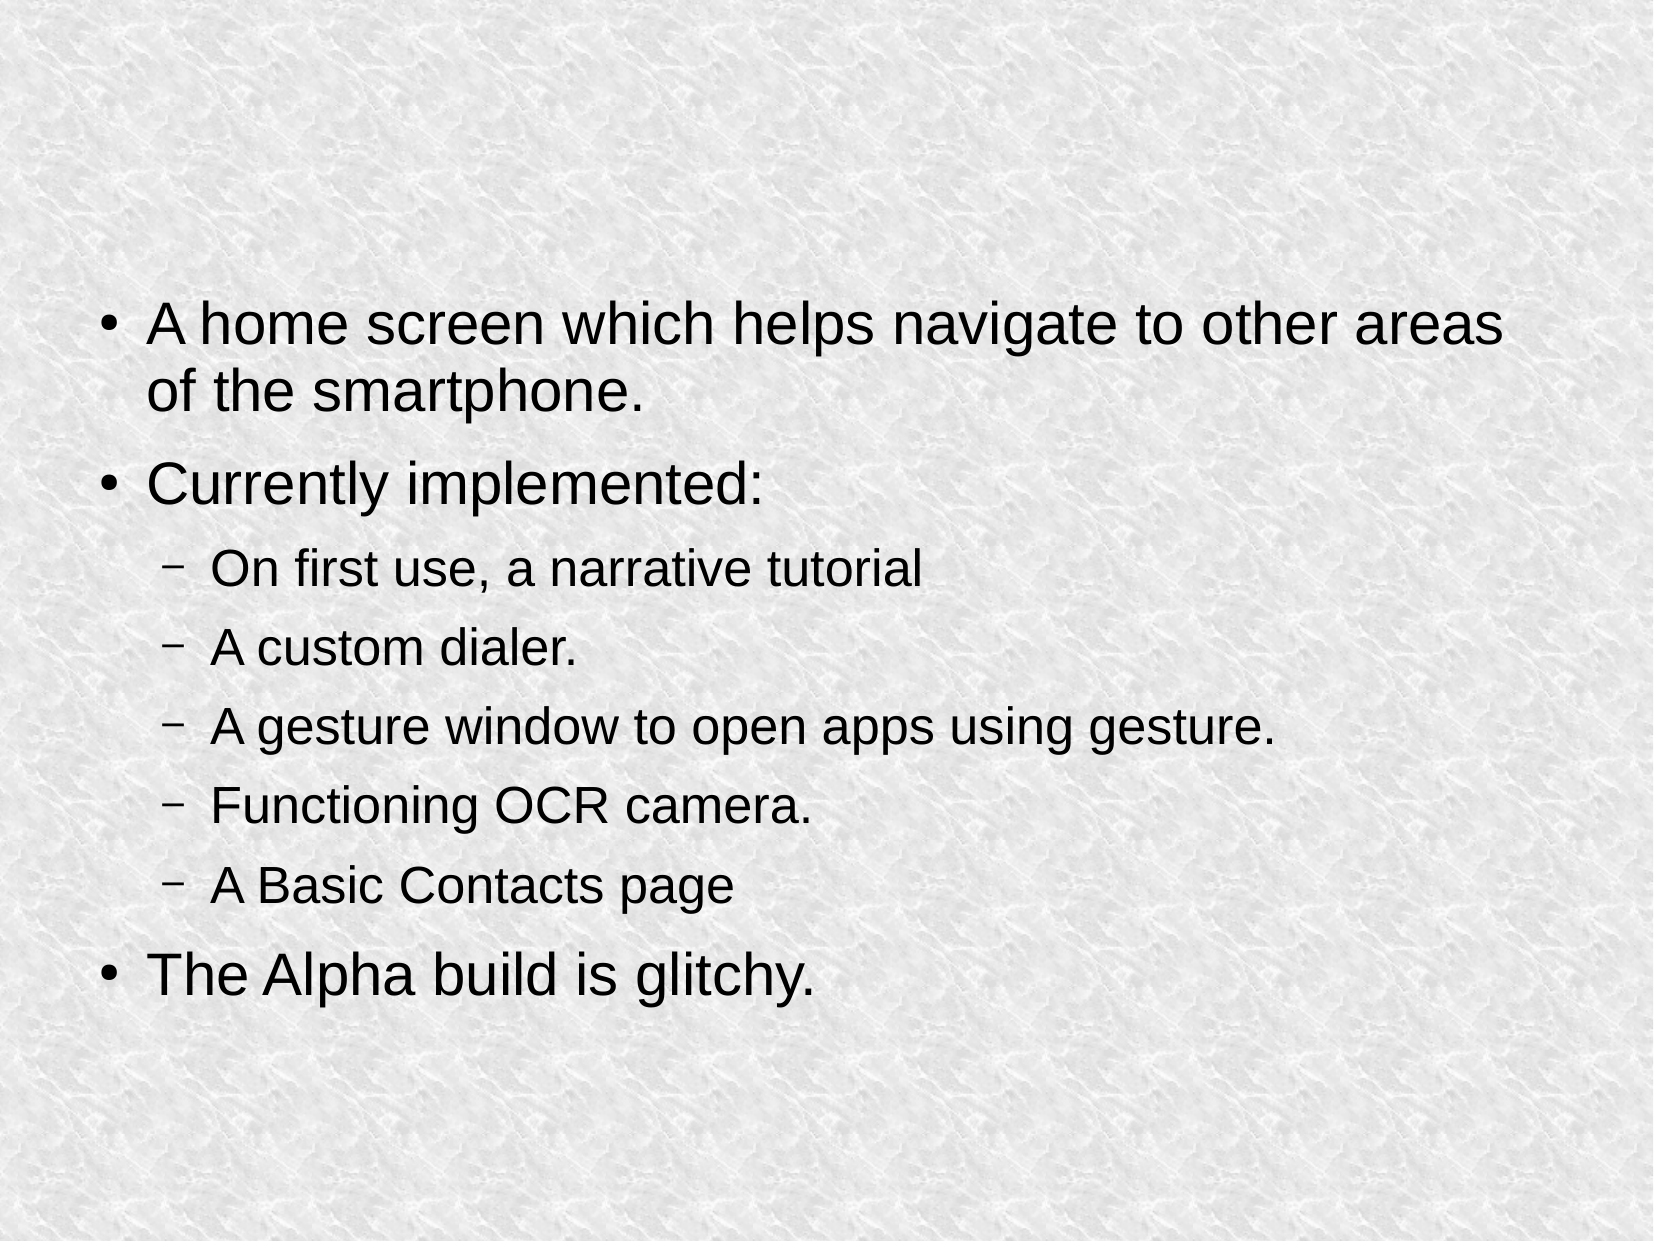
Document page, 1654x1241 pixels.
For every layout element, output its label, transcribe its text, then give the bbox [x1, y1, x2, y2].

picture [0, 0, 1654, 1241]
list A home screen which helps navigate to other areas of the smartphone. Currently implemented: On first use, a narrative tutorial A custom dialer. A gesture window to open apps using gesture. Functioning OCR camera. A Basic Contacts page The Alpha build is glitchy. [82, 290, 1571, 1010]
